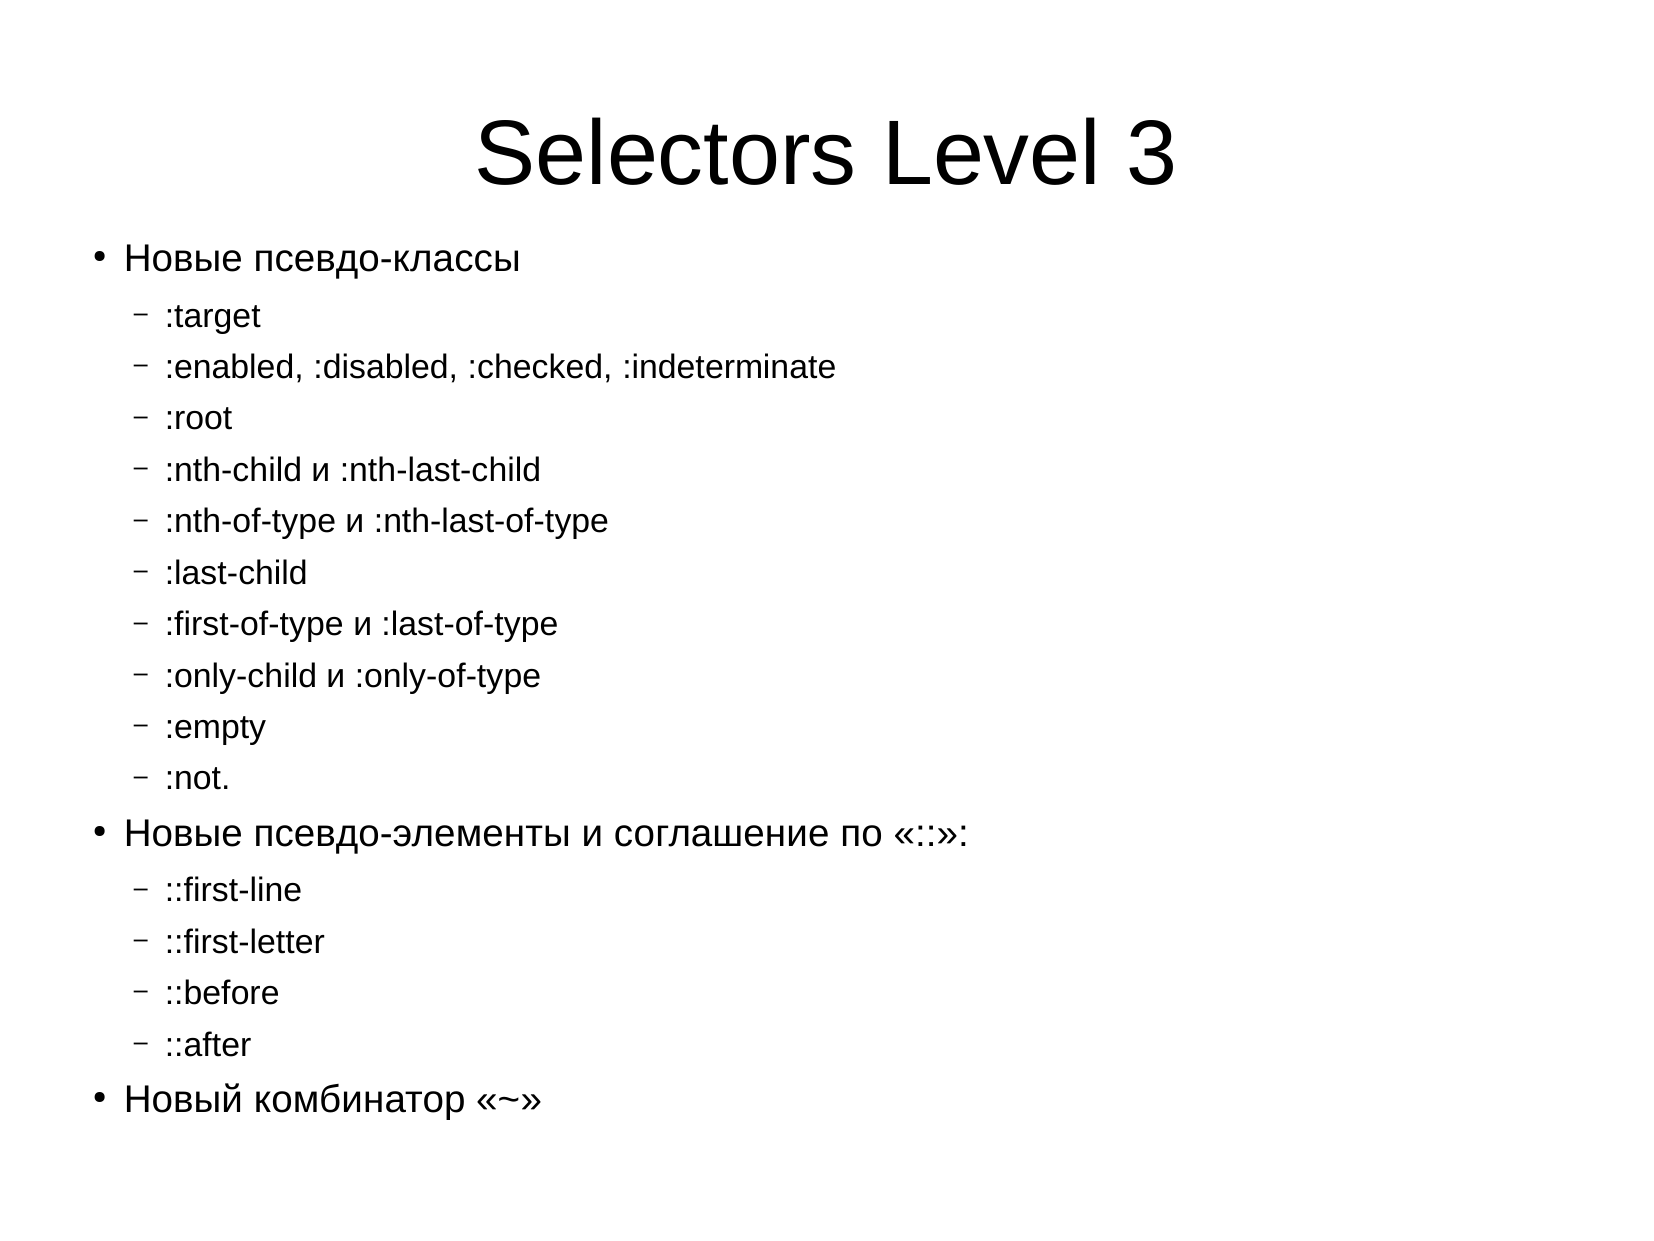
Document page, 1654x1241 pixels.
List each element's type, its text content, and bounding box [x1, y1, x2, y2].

title Selectors Level 3 [82, 49, 1571, 236]
list Новые псевдо-классы :target :enabled, :disabled, :checked, :indeterminate :root :nth-child и :nth-last-child :nth-of-type и :nth-last-of-type :last-child :first-of-type и :last-of-type :only-child и :only-of-type :empty :not. Новые псевдо-элементы и соглашение по «::»: ::first-line ::first-letter ::before ::after Новый комбинатор «~» [82, 236, 1571, 1123]
